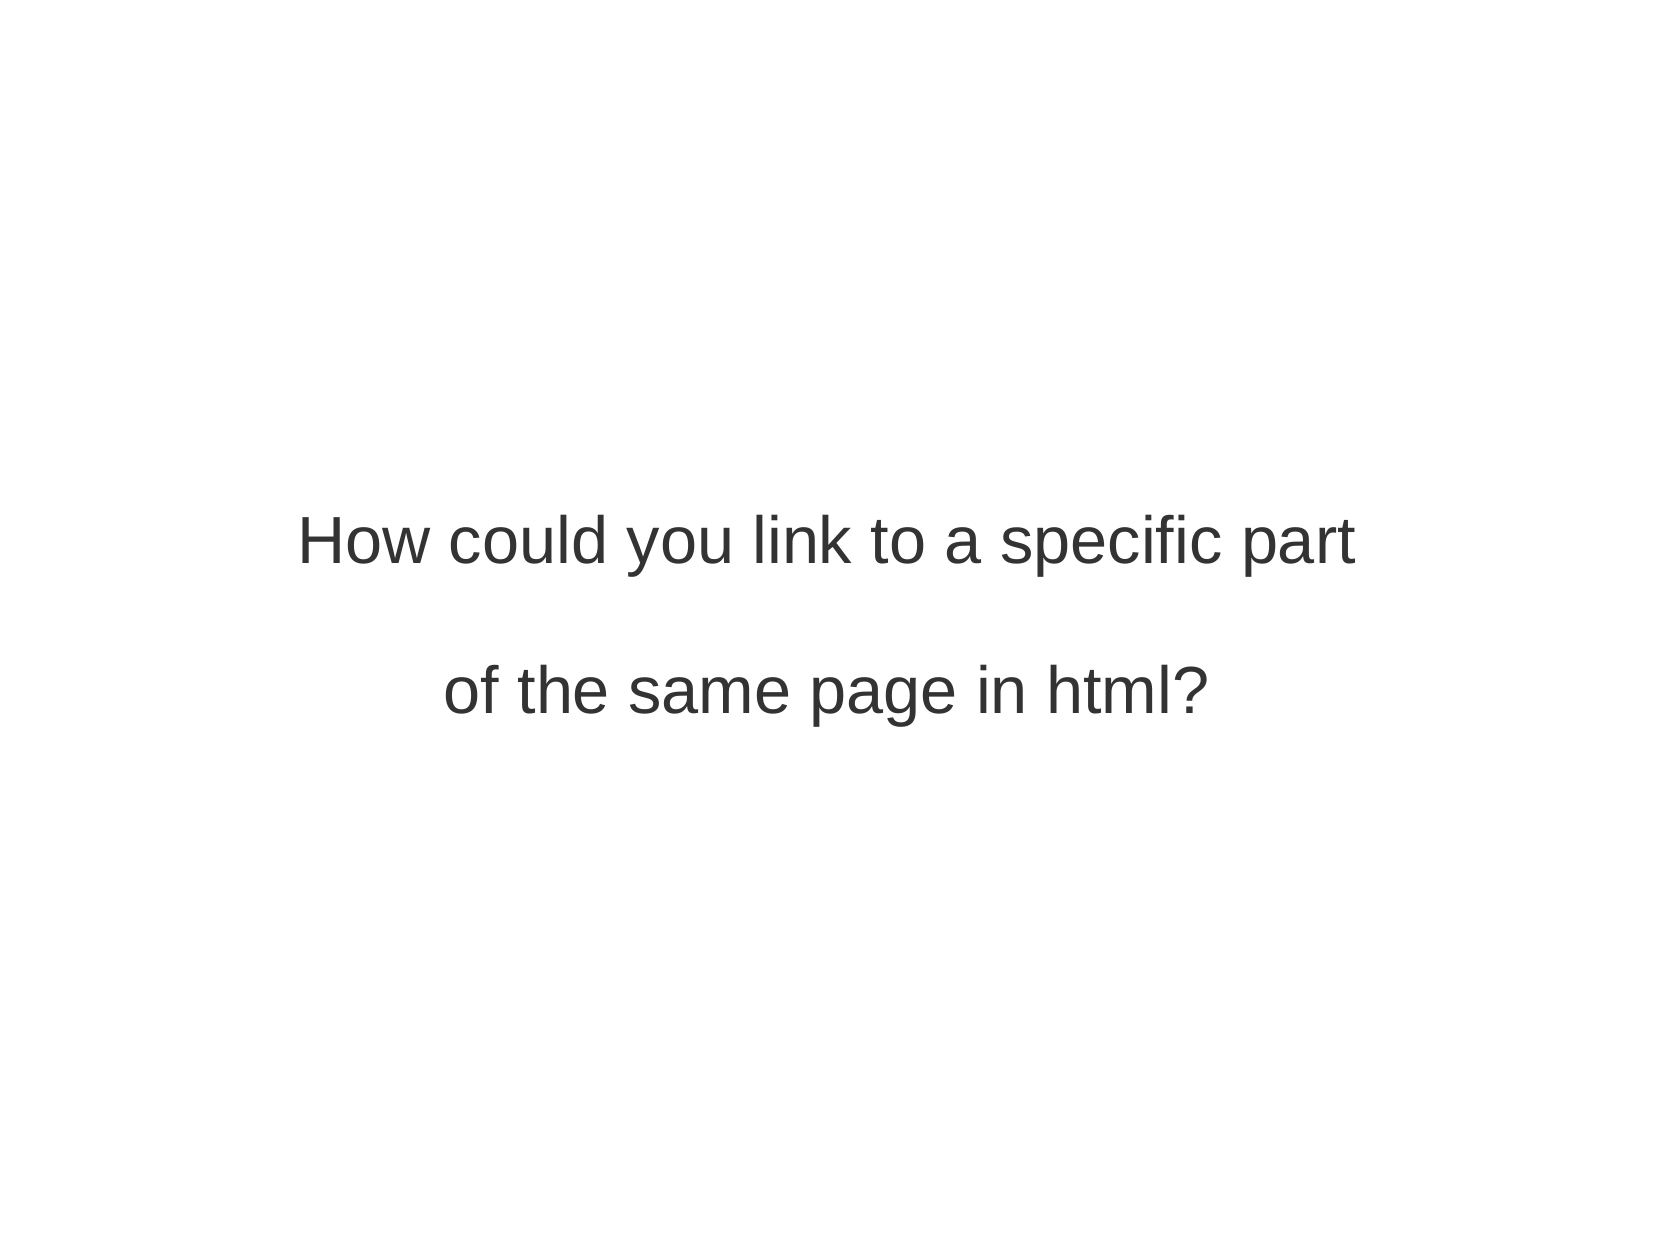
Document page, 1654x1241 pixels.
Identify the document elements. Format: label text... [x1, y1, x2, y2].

subtitle How could you link to a specific part of the same page in html? [82, 49, 1571, 1182]
